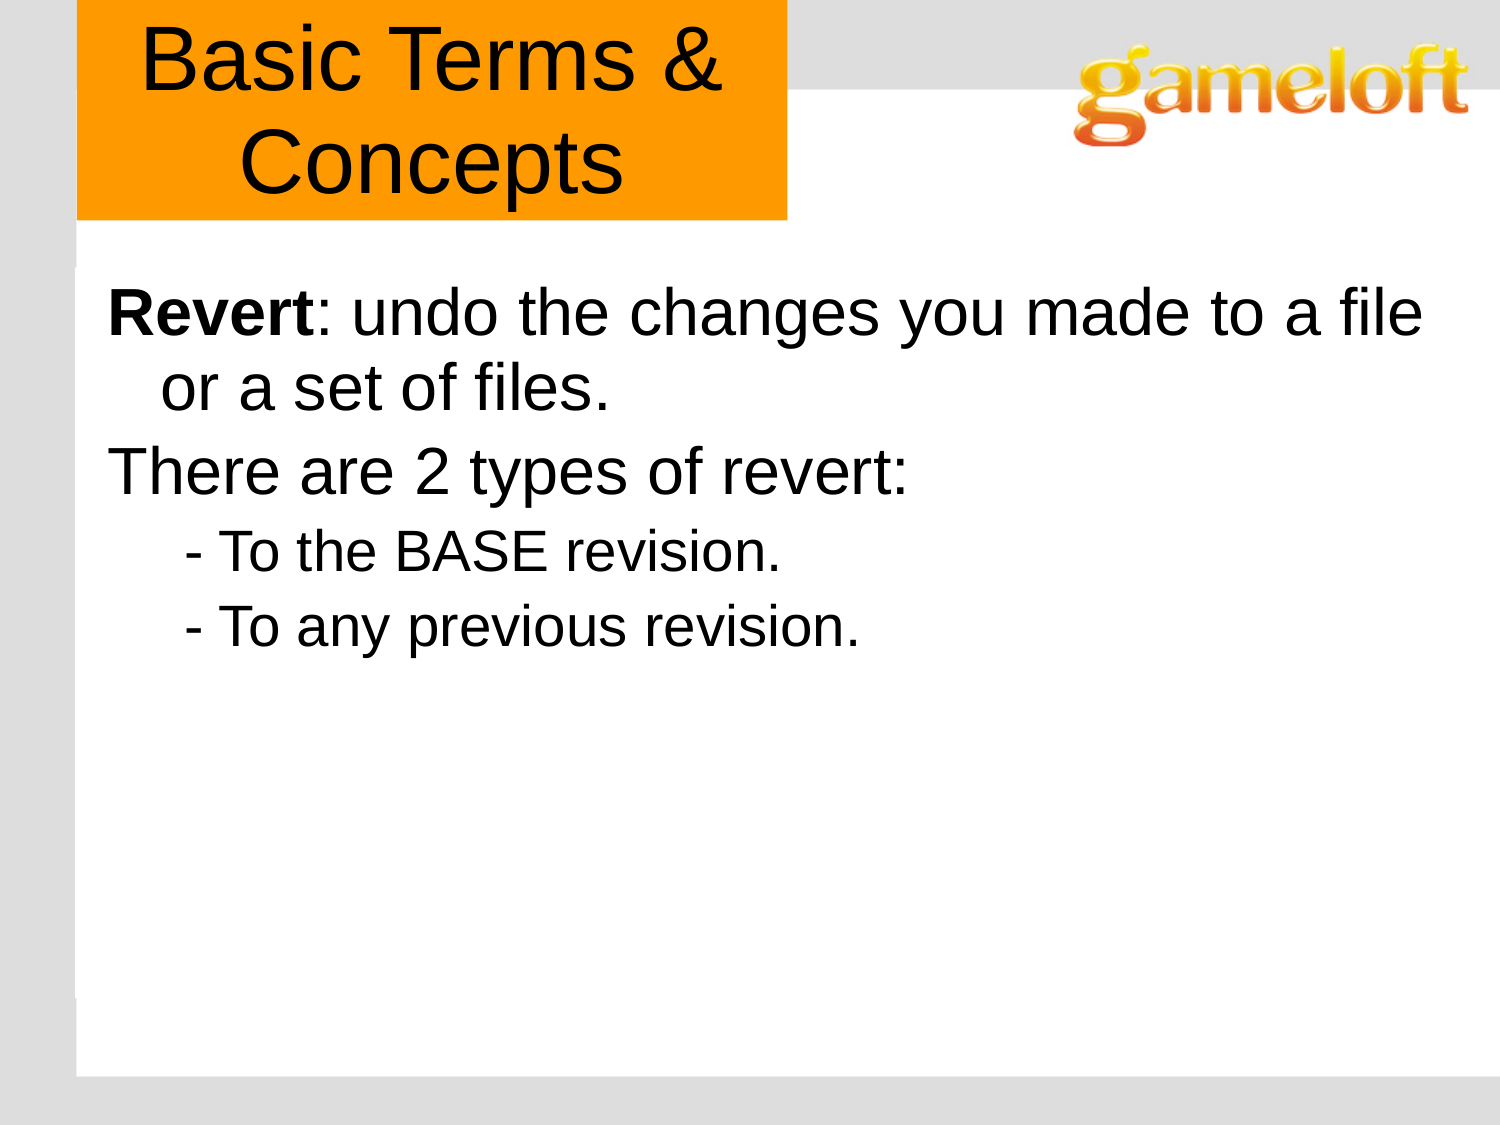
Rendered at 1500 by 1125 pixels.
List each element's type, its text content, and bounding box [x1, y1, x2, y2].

title Basic Terms & Concepts [76, 0, 788, 221]
picture [0, 0, 1500, 1125]
list Revert: undo the changes you made to a file or a set of files. There are 2 types of revert: - To the BASE revision. - To any previous revision. [75, 267, 1471, 999]
